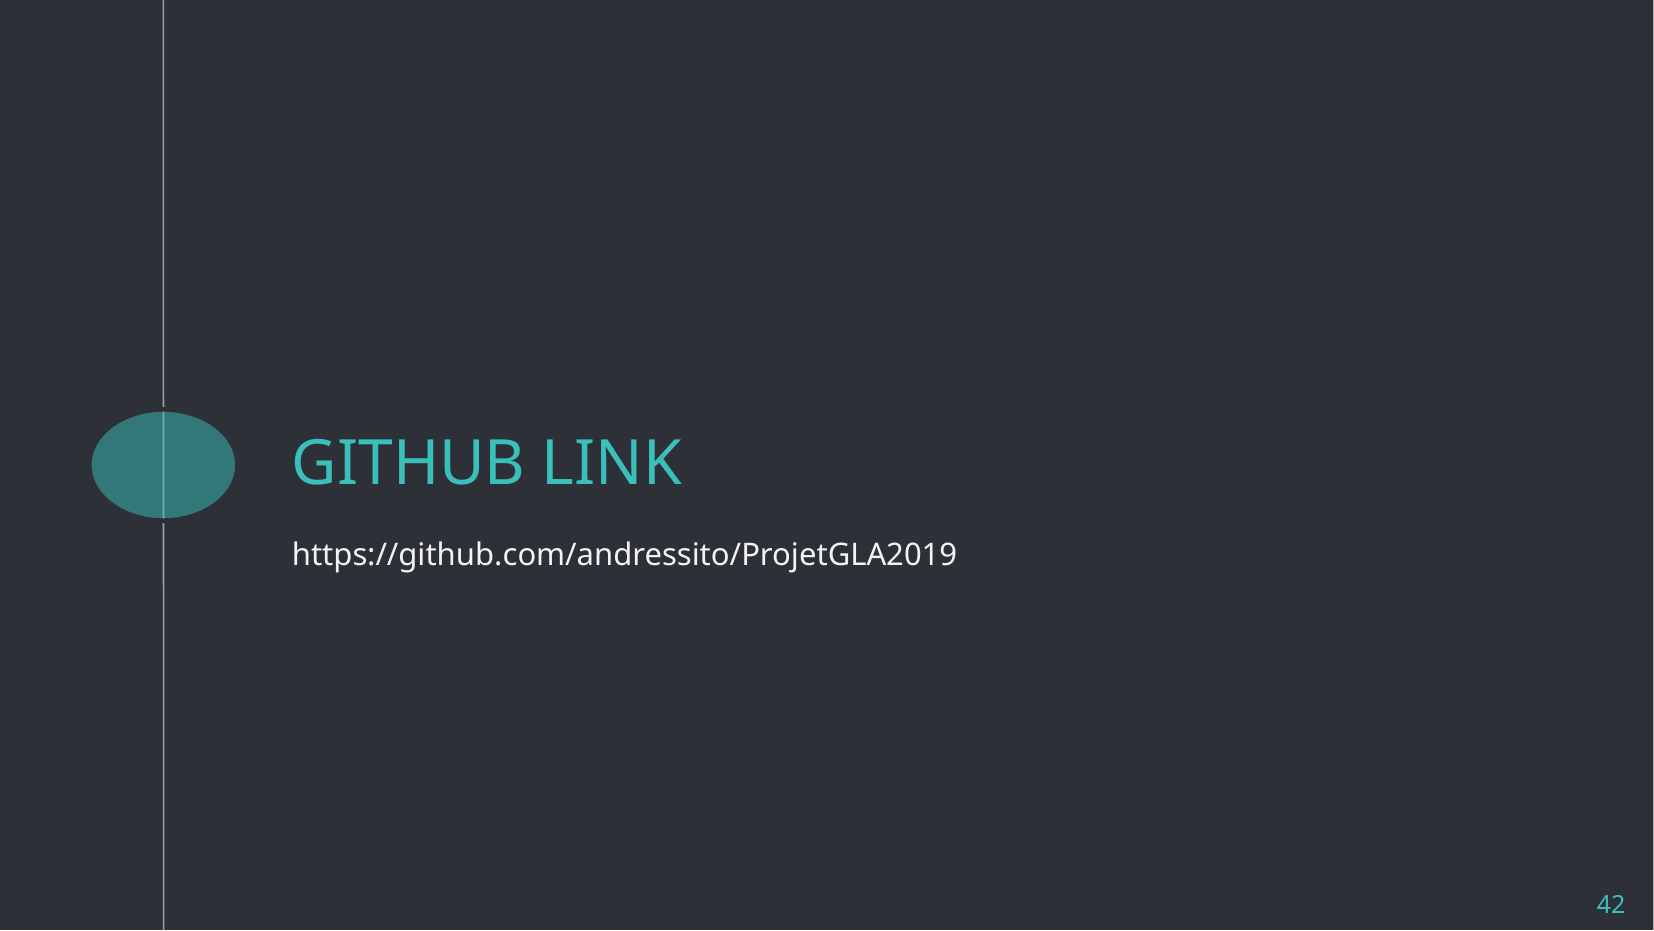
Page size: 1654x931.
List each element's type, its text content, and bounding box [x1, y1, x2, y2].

title GITHUB LINK [276, 411, 1501, 508]
subtitle https://github.com/andressito/ProjetGLA2019 [276, 519, 1530, 584]
slide_number <numéro> [1541, 873, 1641, 931]
